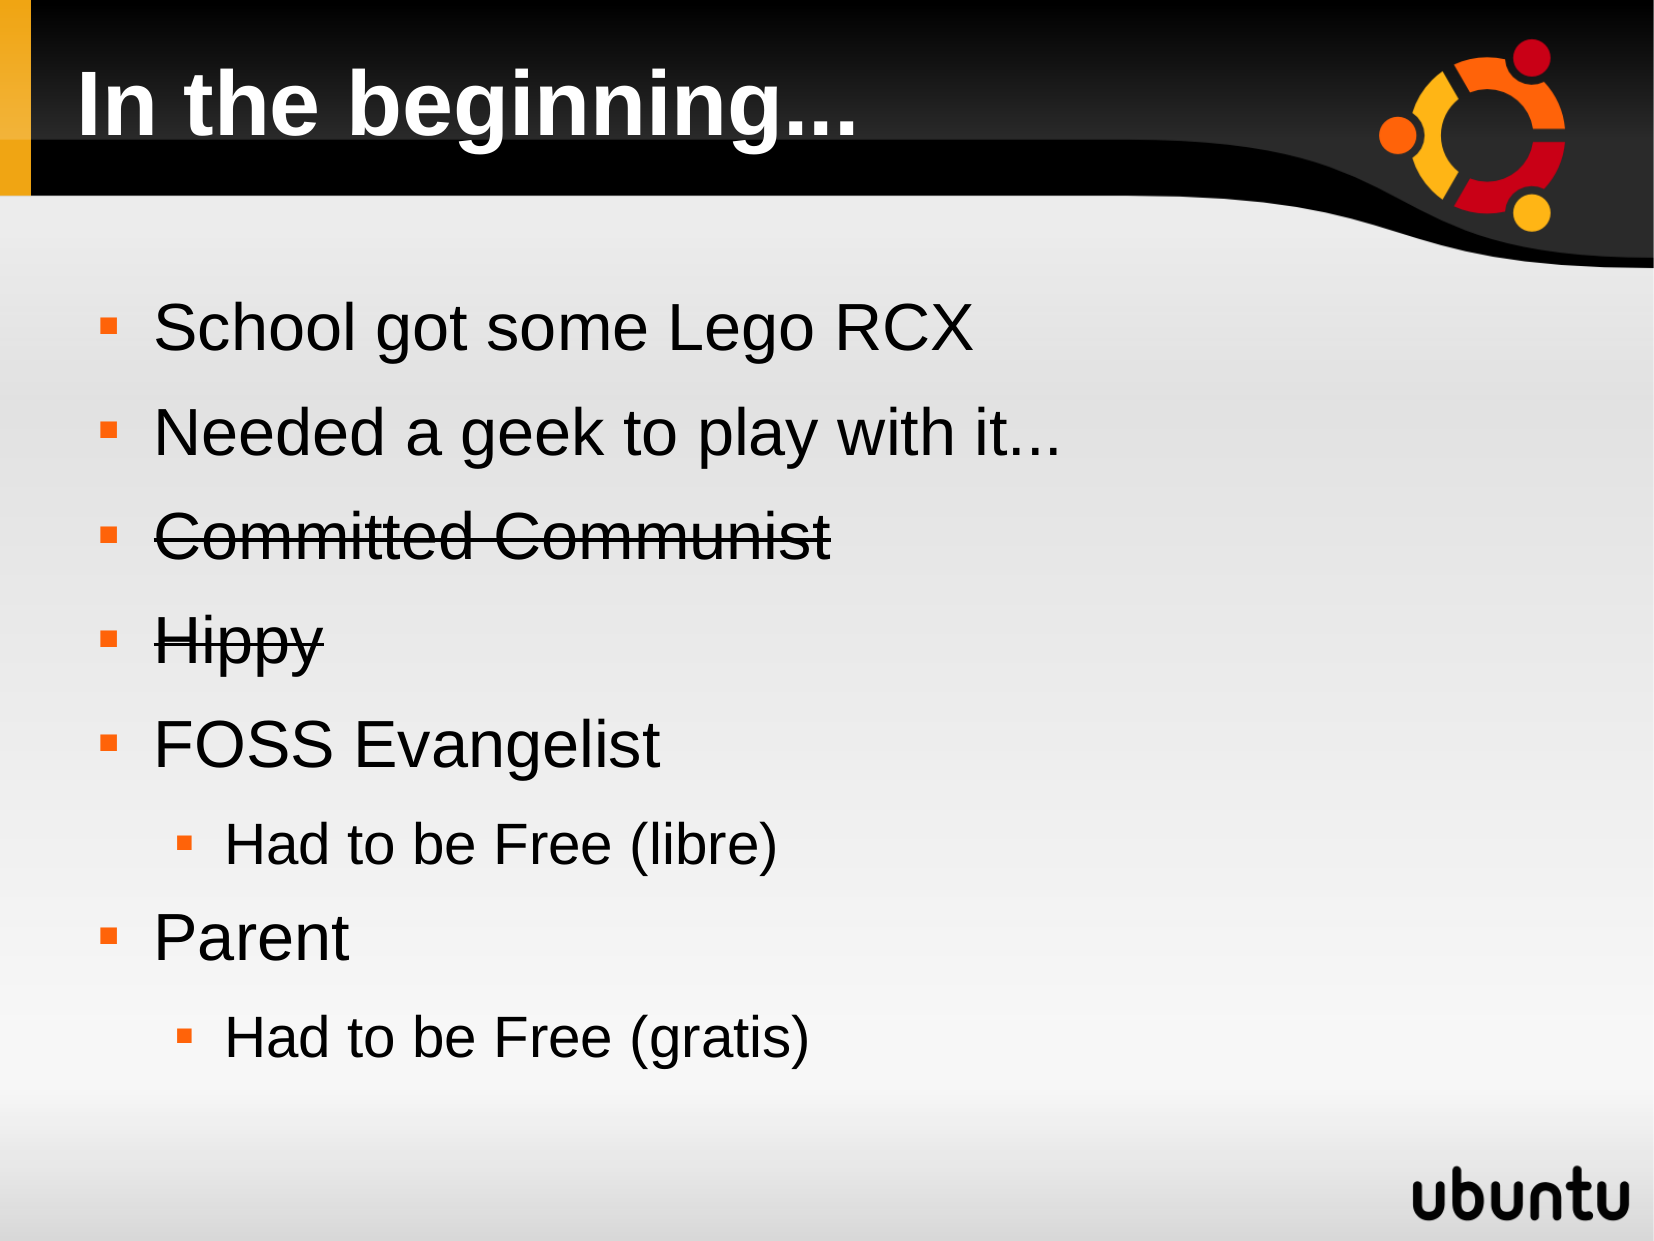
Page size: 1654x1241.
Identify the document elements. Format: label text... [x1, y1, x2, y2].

list School got some Lego RCX Needed a geek to play with it... Committed Communist Hippy FOSS Evangelist Had to be Free (libre) Parent Had to be Free (gratis) [82, 290, 1571, 1094]
picture [0, 0, 1654, 1241]
title In the beginning... [76, 7, 1565, 200]
